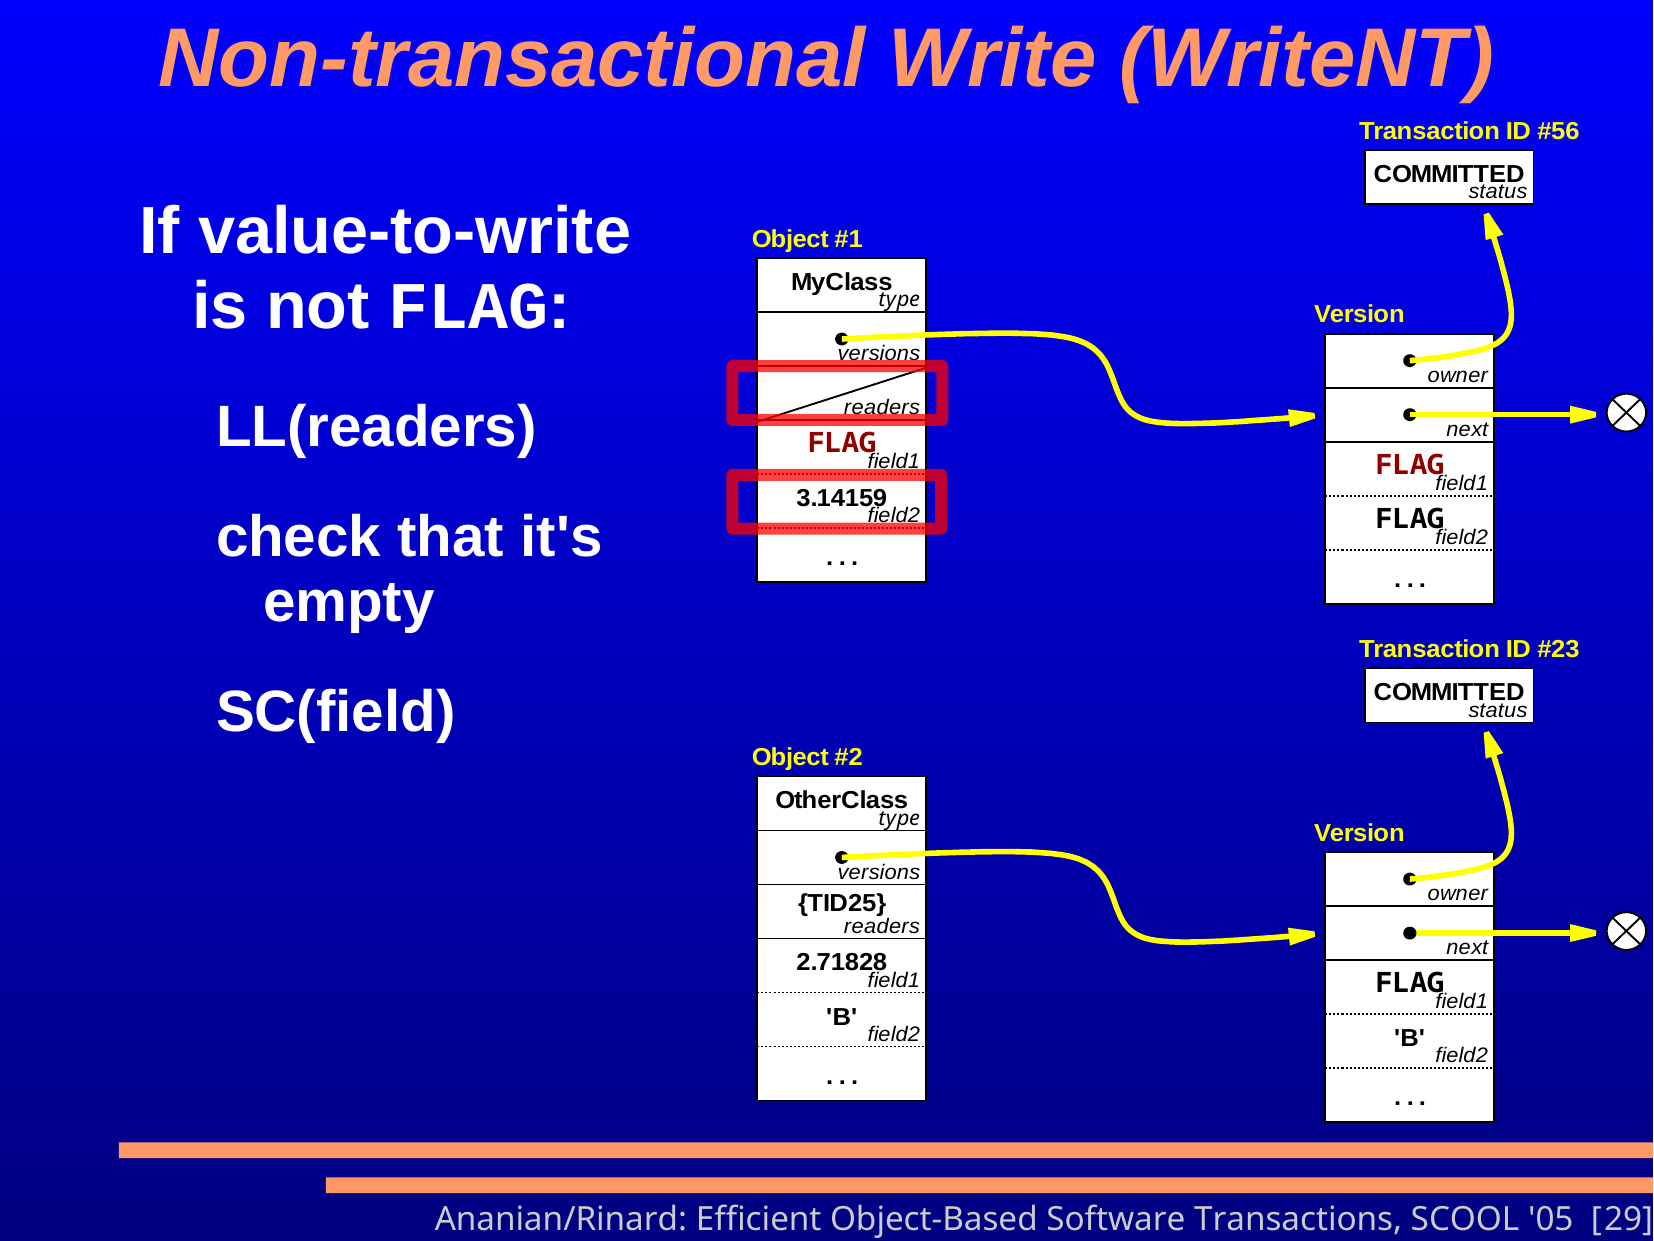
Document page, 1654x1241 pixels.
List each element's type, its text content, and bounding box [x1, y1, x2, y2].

title Non-transactional Write (WriteNT) [121, 0, 1534, 115]
list If value-to-write is not FLAG: LL(readers) check that it's empty SC(field) [121, 193, 701, 1133]
picture [743, 373, 936, 413]
picture [743, 481, 935, 522]
picture [743, 110, 1653, 1130]
